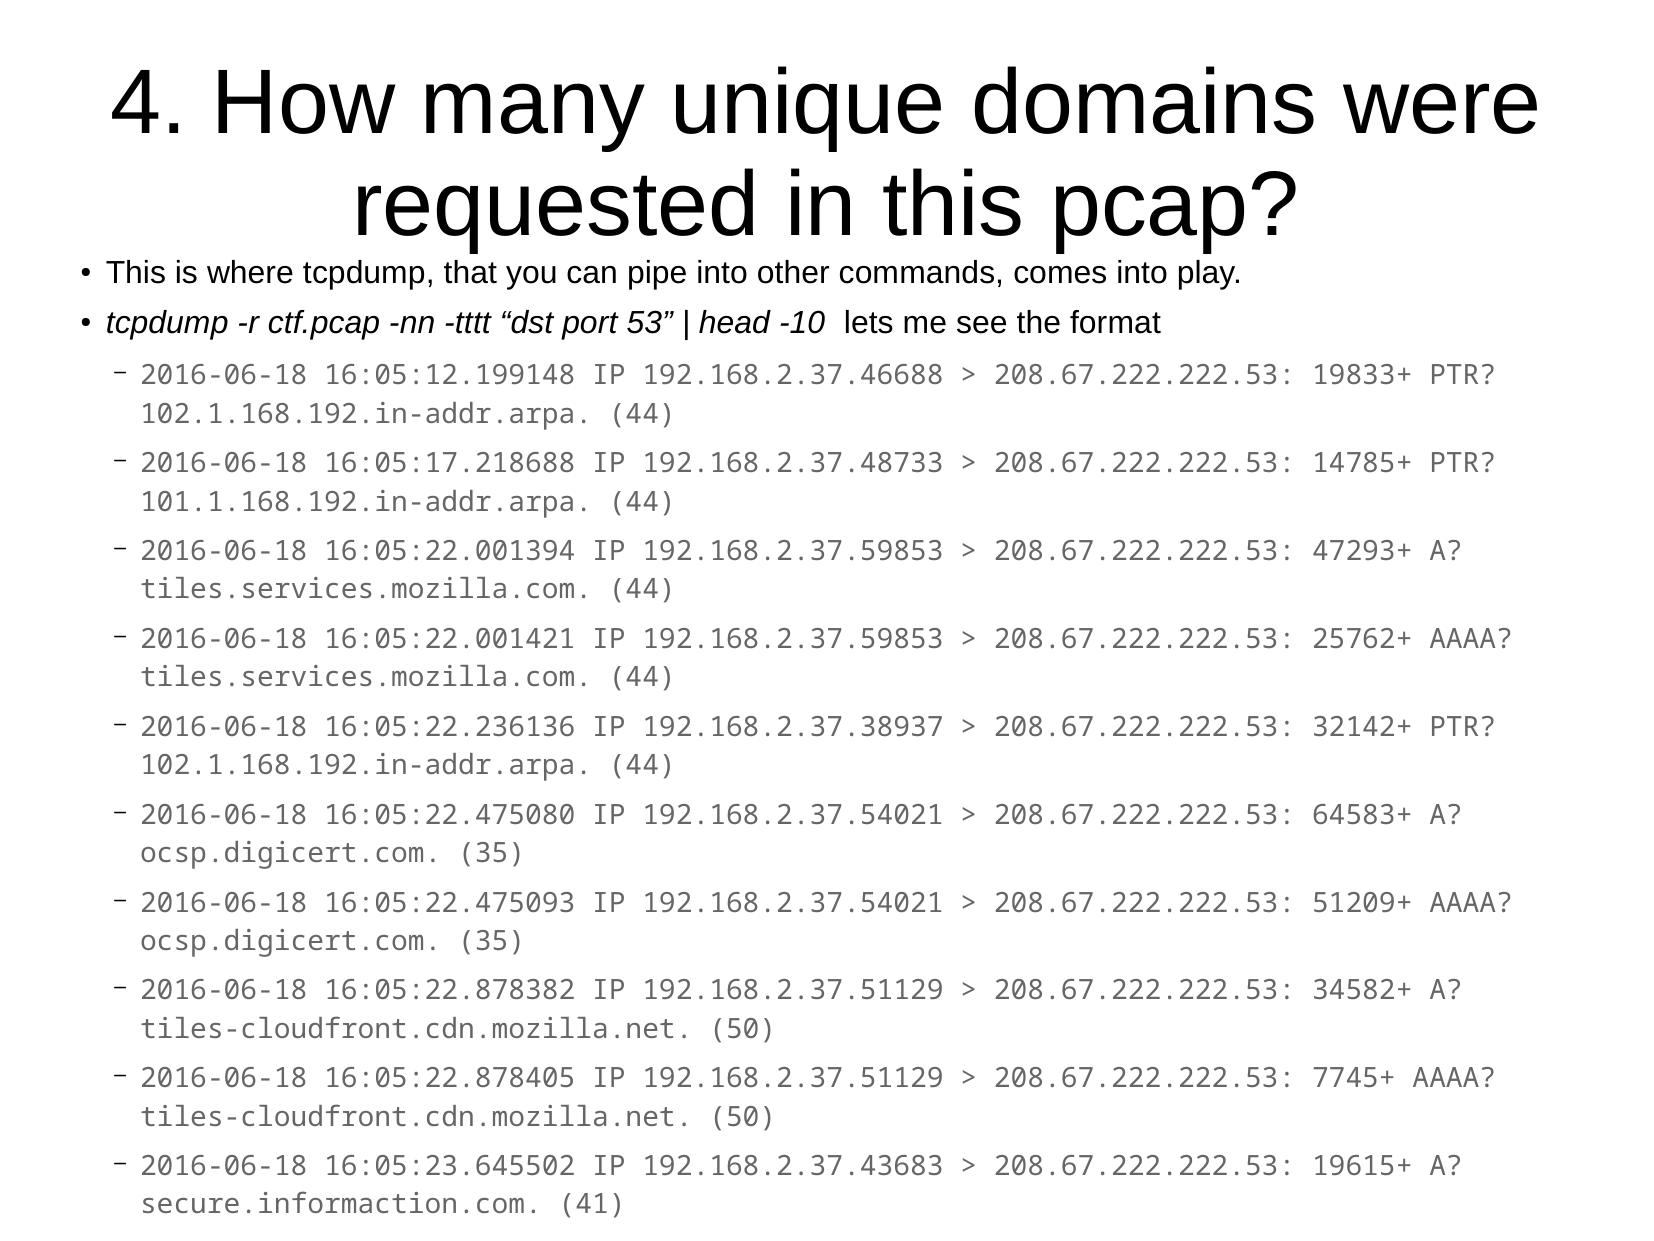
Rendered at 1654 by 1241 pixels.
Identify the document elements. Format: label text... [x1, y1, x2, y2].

title 4. How many unique domains were requested in this pcap? [82, 49, 1571, 257]
list This is where tcpdump, that you can pipe into other commands, comes into play. tcpdump -r ctf.pcap -nn -tttt “dst port 53” | head -10 lets me see the format 2016-06-18 16:05:12.199148 IP 192.168.2.37.46688 > 208.67.222.222.53: 19833+ PTR? 102.1.168.192.in-addr.arpa. (44) 2016-06-18 16:05:17.218688 IP 192.168.2.37.48733 > 208.67.222.222.53: 14785+ PTR? 101.1.168.192.in-addr.arpa. (44) 2016-06-18 16:05:22.001394 IP 192.168.2.37.59853 > 208.67.222.222.53: 47293+ A? tiles.services.mozilla.com. (44) 2016-06-18 16:05:22.001421 IP 192.168.2.37.59853 > 208.67.222.222.53: 25762+ AAAA? tiles.services.mozilla.com. (44) 2016-06-18 16:05:22.236136 IP 192.168.2.37.38937 > 208.67.222.222.53: 32142+ PTR? 102.1.168.192.in-addr.arpa. (44) 2016-06-18 16:05:22.475080 IP 192.168.2.37.54021 > 208.67.222.222.53: 64583+ A? ocsp.digicert.com. (35) 2016-06-18 16:05:22.475093 IP 192.168.2.37.54021 > 208.67.222.222.53: 51209+ AAAA? ocsp.digicert.com. (35) 2016-06-18 16:05:22.878382 IP 192.168.2.37.51129 > 208.67.222.222.53: 34582+ A? tiles-cloudfront.cdn.mozilla.net. (50) 2016-06-18 16:05:22.878405 IP 192.168.2.37.51129 > 208.67.222.222.53: 7745+ AAAA? tiles-cloudfront.cdn.mozilla.net. (50) 2016-06-18 16:05:23.645502 IP 192.168.2.37.43683 > 208.67.222.222.53: 19615+ A? secure.informaction.com. (41) [71, 255, 1561, 1231]
